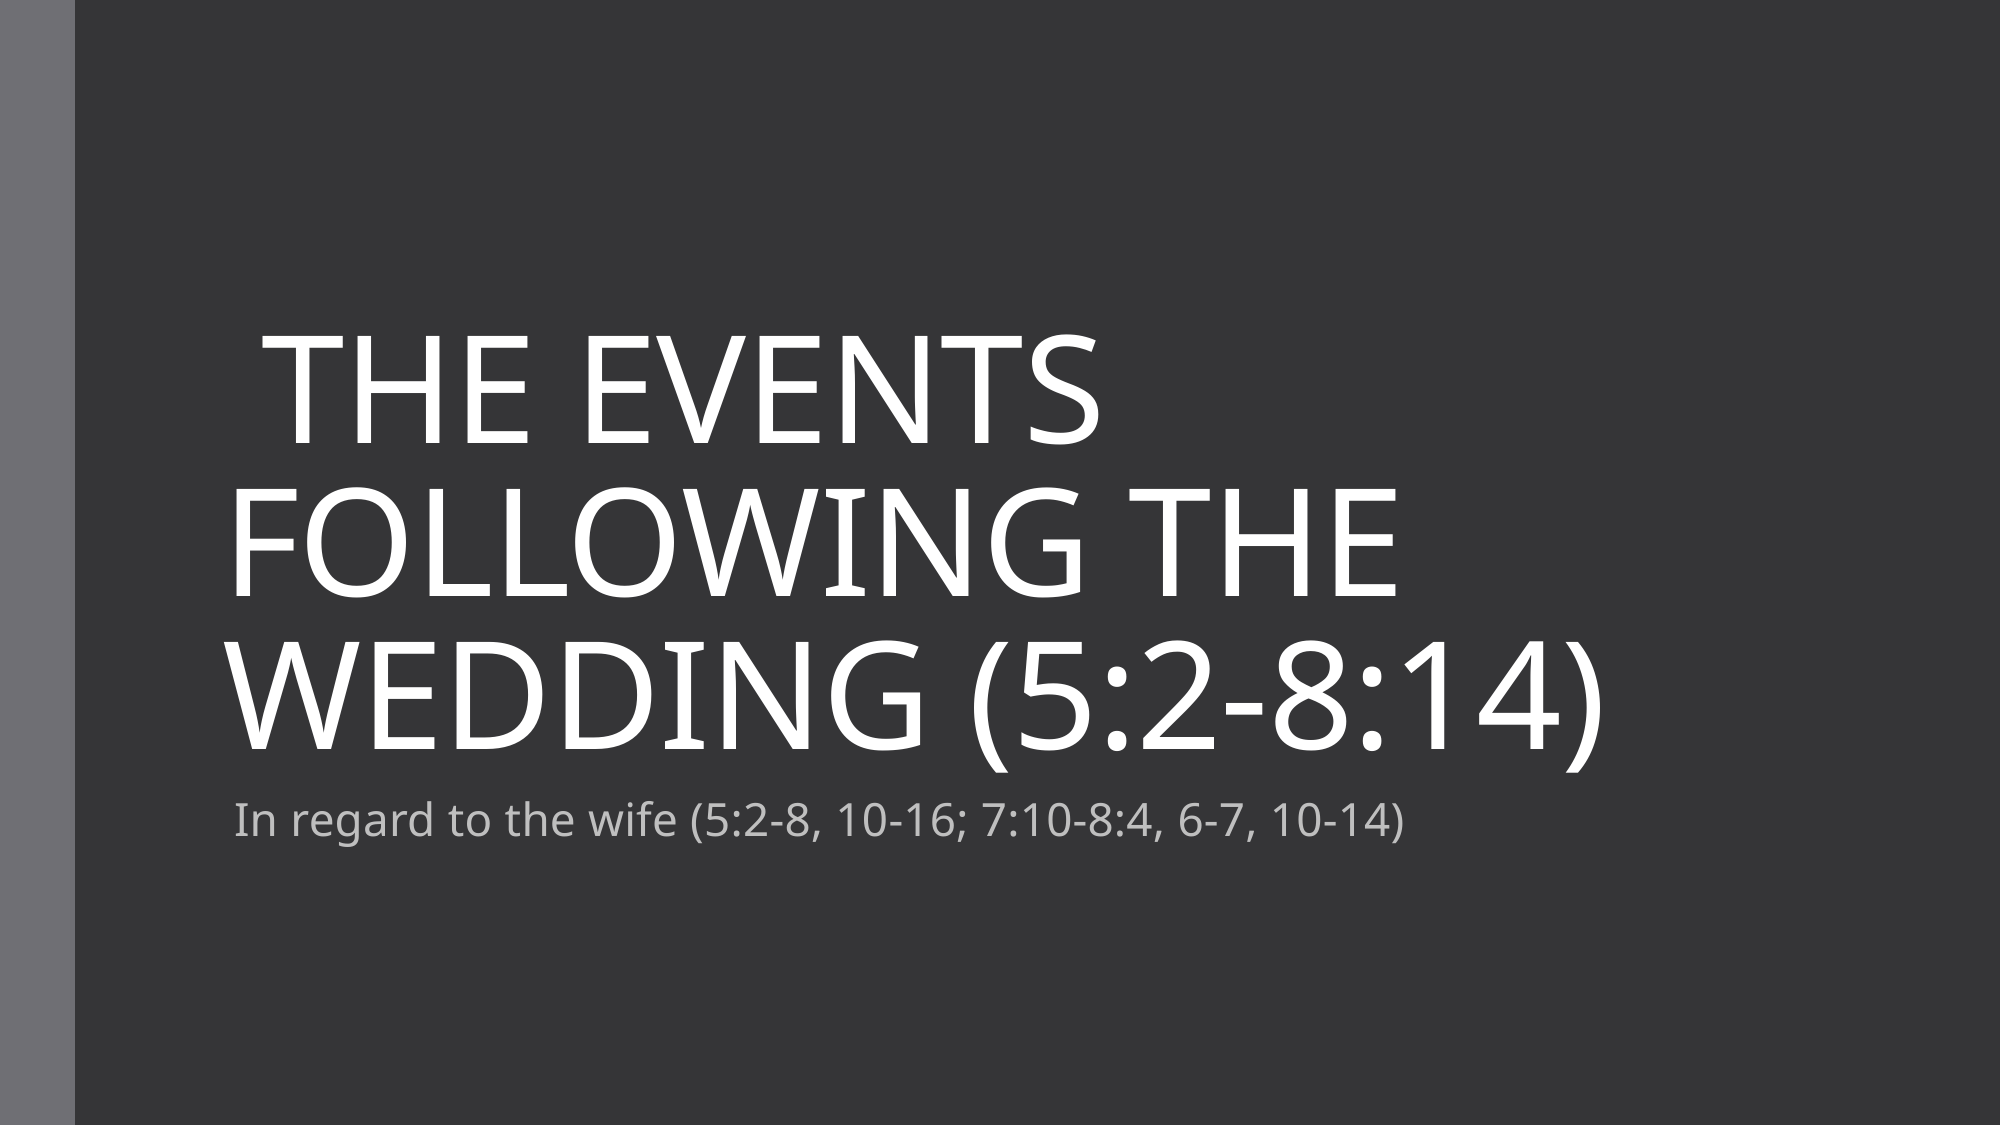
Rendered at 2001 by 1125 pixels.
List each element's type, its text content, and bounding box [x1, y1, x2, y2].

title THE EVENTS FOLLOWING THE WEDDING (5:2-8:14) [206, 124, 1752, 787]
subtitle In regard to the wife (5:2-8, 10-16; 7:10-8:4, 6-7, 10-14) [206, 787, 1752, 1066]
